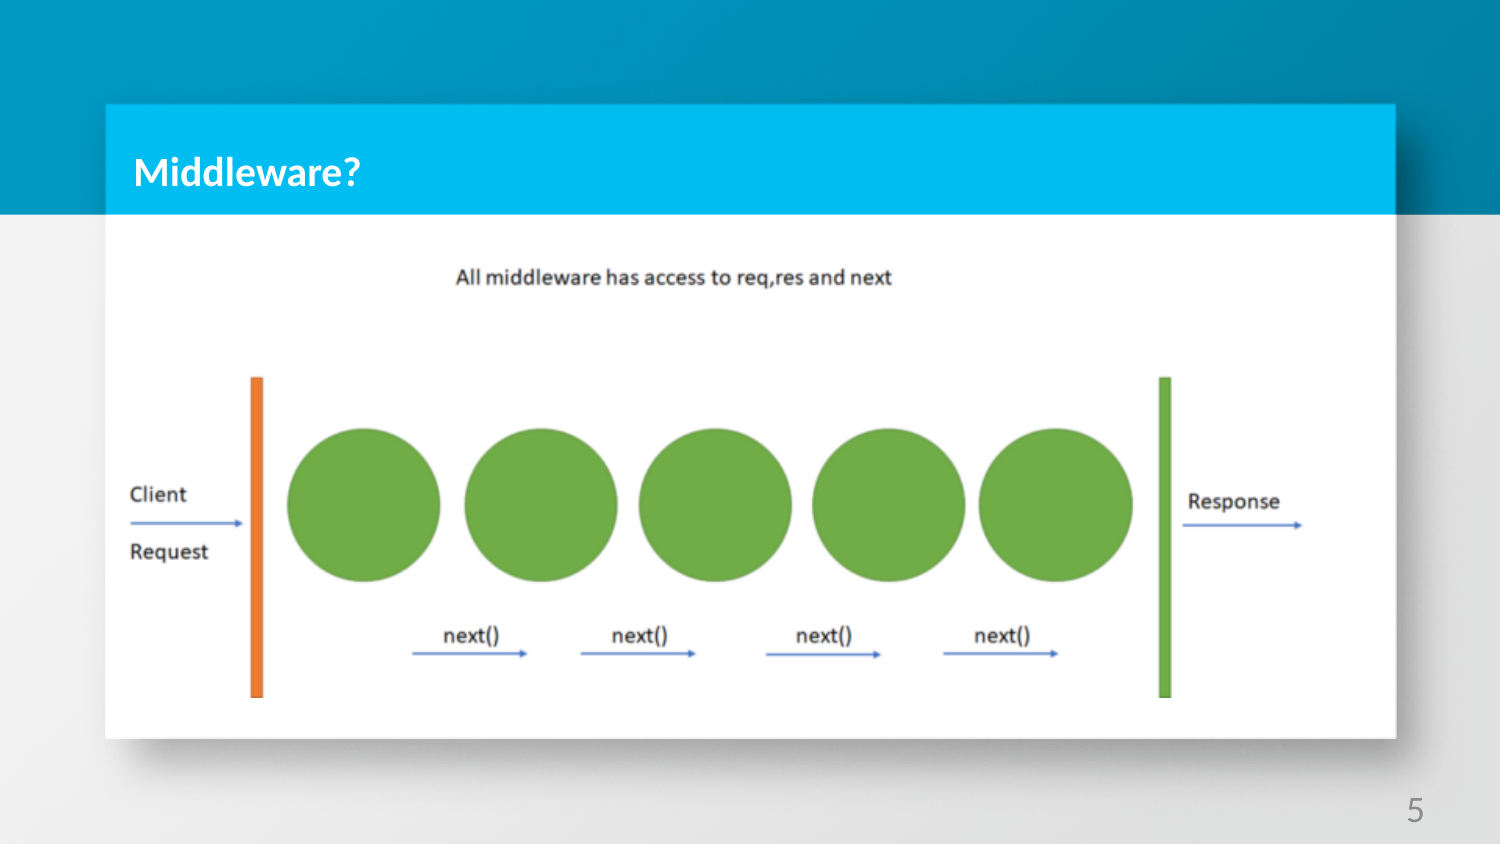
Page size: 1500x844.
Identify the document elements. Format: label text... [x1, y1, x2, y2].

picture [0, 215, 1500, 844]
title Middleware? [131, 142, 901, 196]
